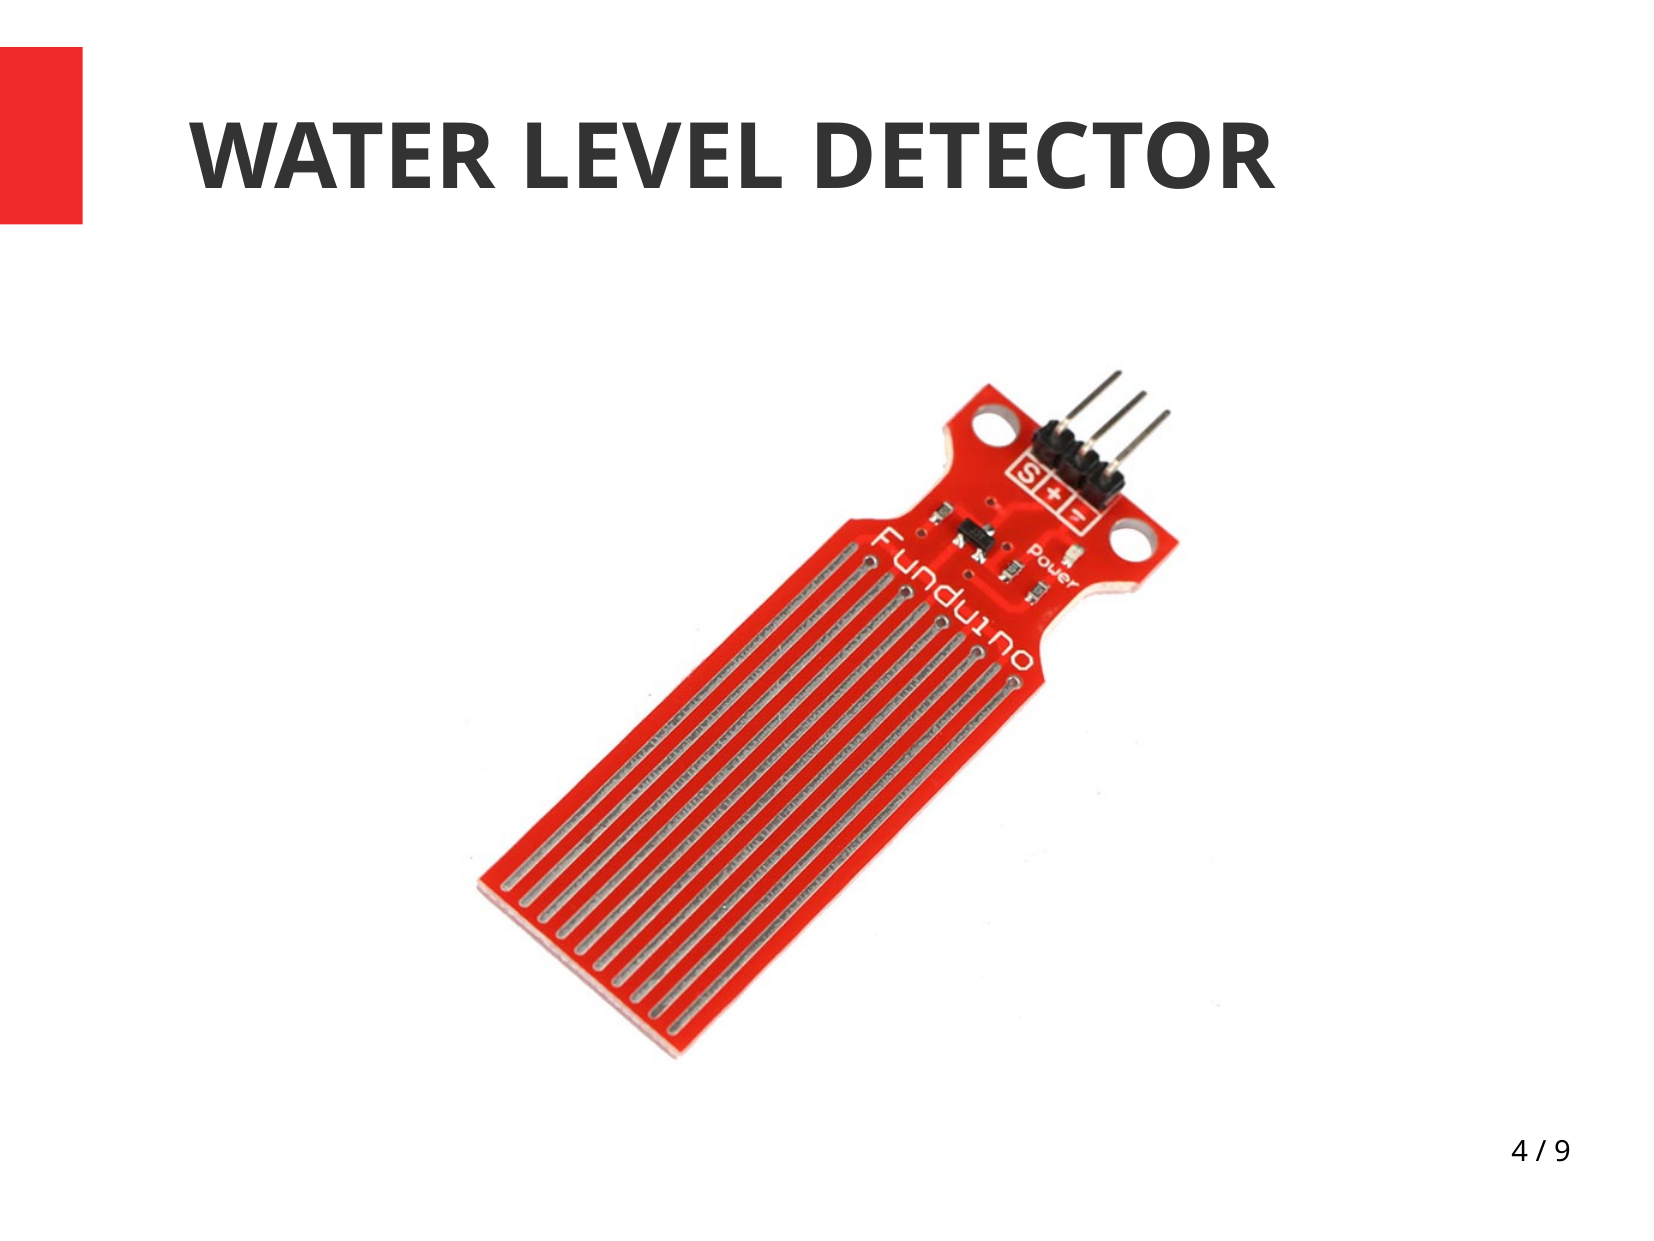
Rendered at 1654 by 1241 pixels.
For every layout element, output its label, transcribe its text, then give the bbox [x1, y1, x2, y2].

picture [347, 354, 1307, 1074]
title WATER LEVEL DETECTOR [118, 49, 1571, 257]
